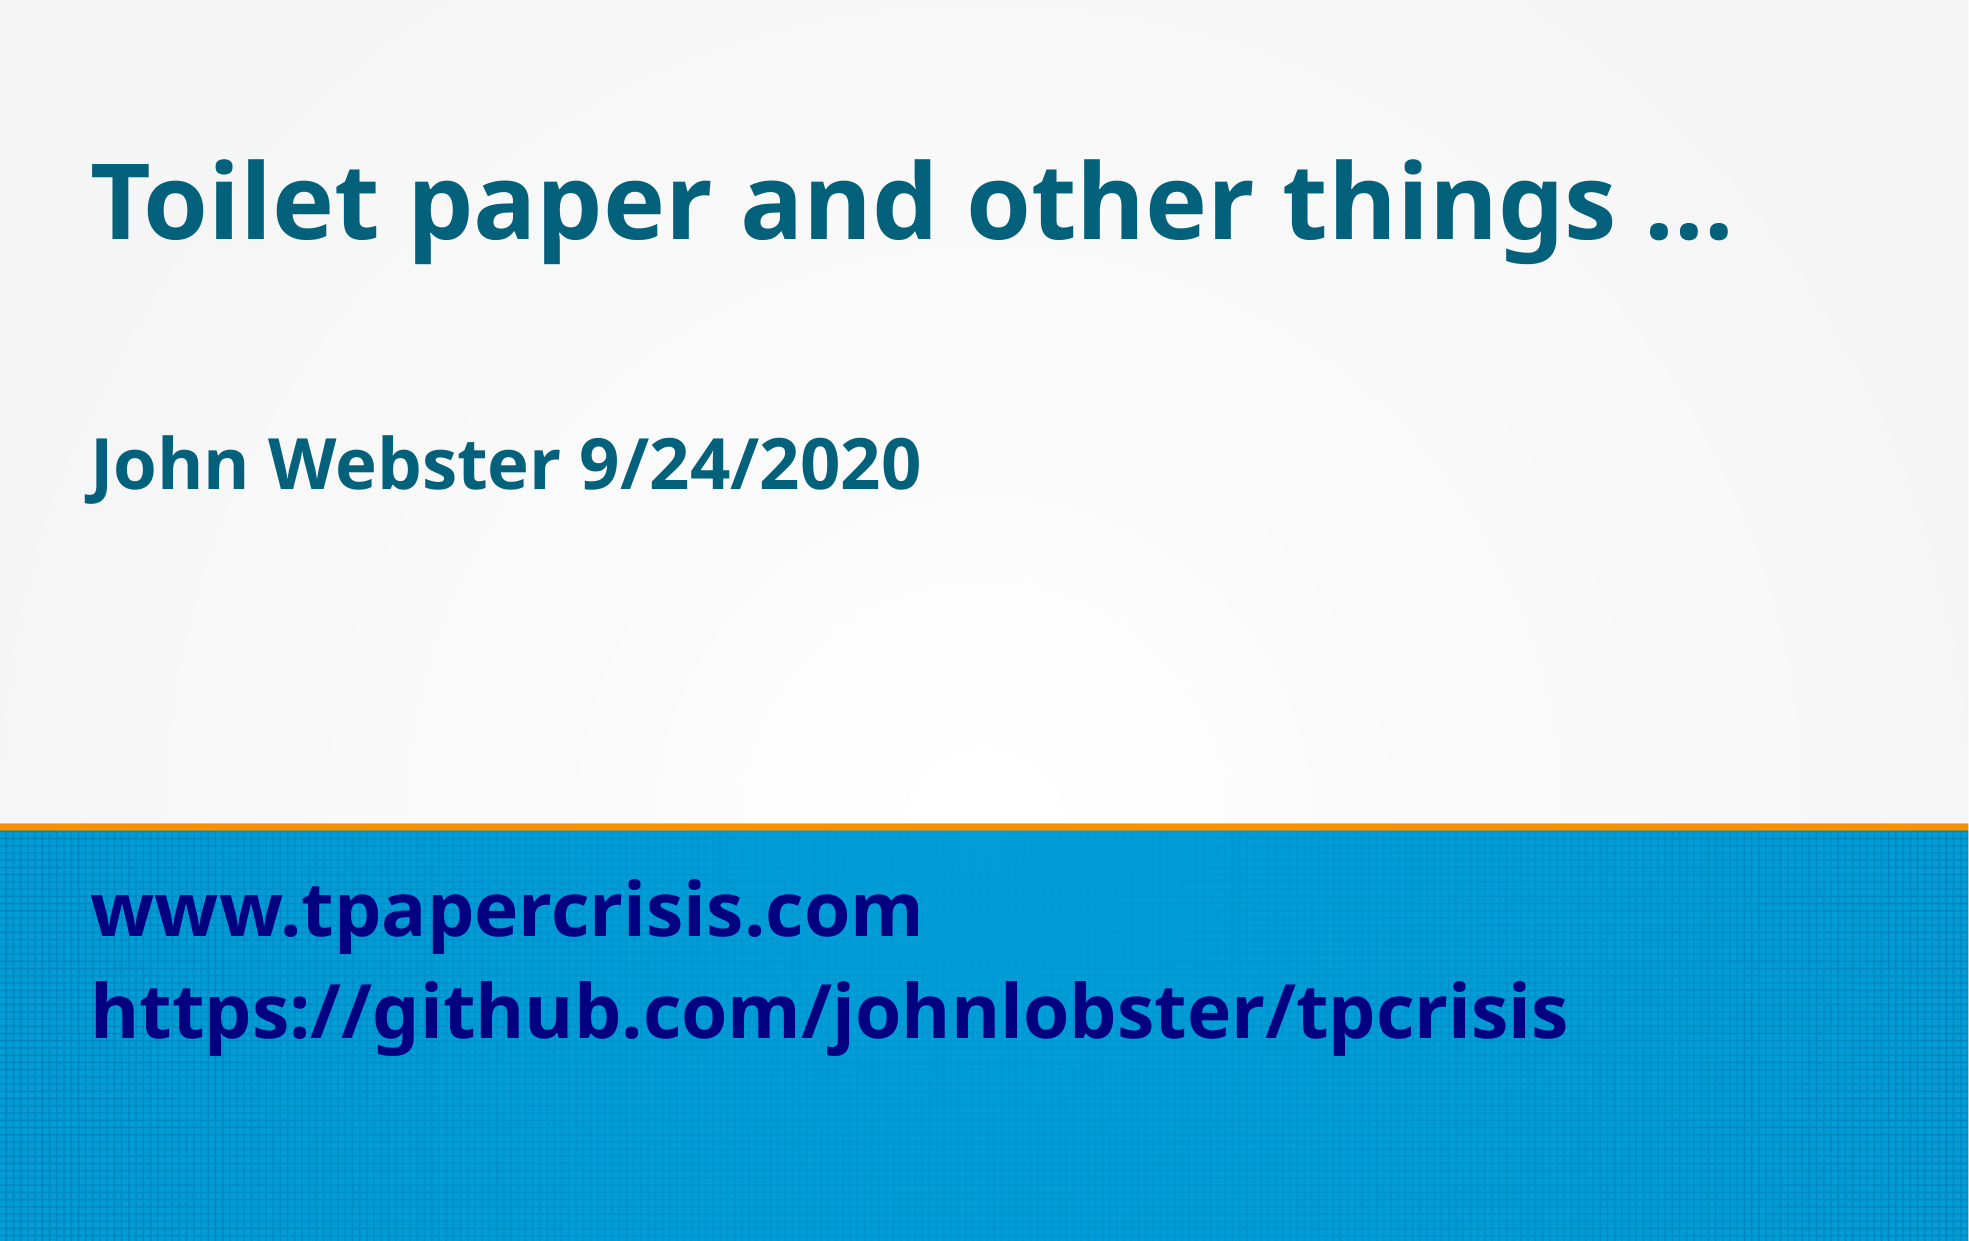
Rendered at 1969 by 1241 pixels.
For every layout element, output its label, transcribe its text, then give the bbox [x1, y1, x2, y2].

picture [0, 0, 1969, 830]
title Toilet paper and other things … John Webster 9/24/2020 [90, 49, 1862, 511]
subtitle www.tpapercrisis.com https://github.com/johnlobster/tpcrisis [90, 855, 1861, 1241]
